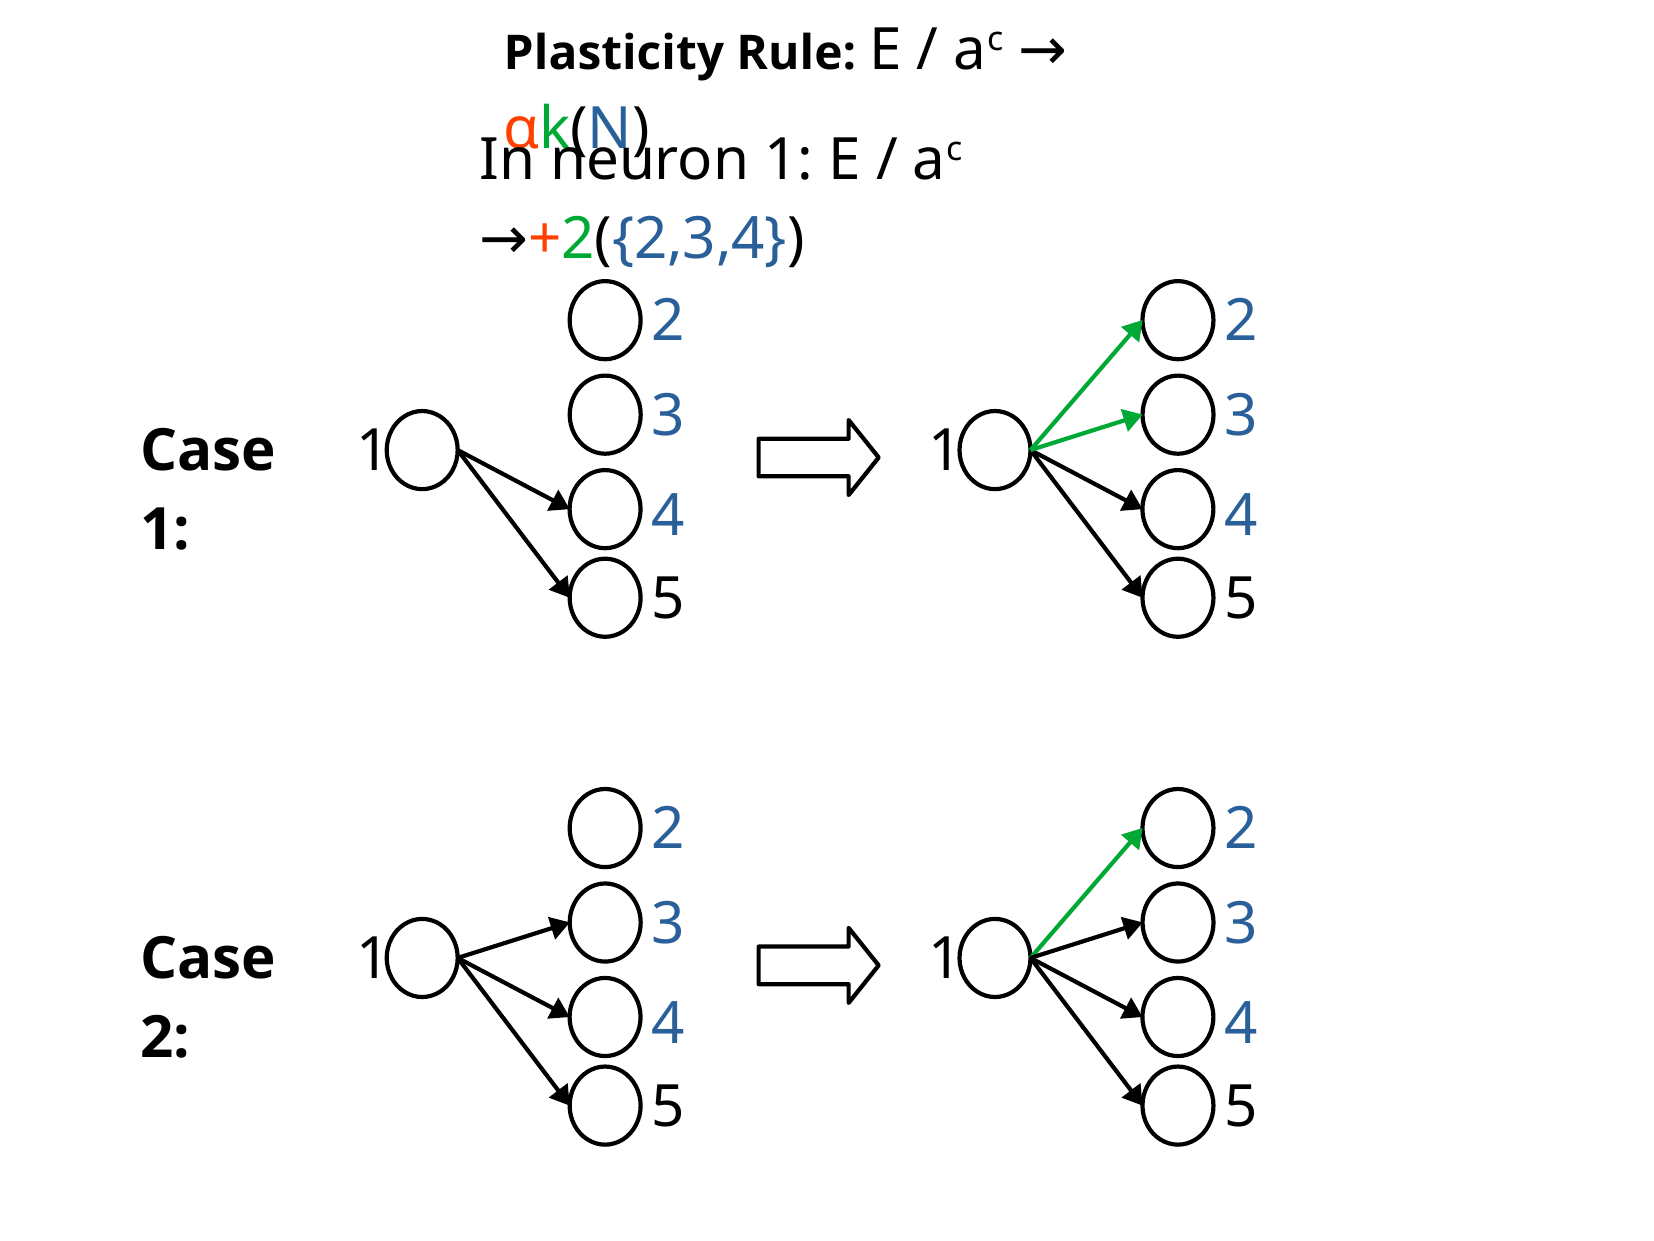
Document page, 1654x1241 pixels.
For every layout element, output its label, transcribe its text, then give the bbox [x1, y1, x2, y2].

text_box 4 [1209, 466, 1268, 548]
text_box 5 [1209, 548, 1268, 641]
text_box 1 [341, 401, 400, 493]
text_box Case 2: [125, 908, 336, 1001]
text_box 2 [1209, 779, 1268, 871]
text_box Case 1: [125, 400, 336, 493]
text_box 4 [636, 466, 695, 548]
text_box 5 [636, 548, 695, 641]
text_box 5 [636, 1056, 695, 1149]
text_box 1 [914, 401, 972, 493]
text_box 3 [636, 873, 695, 966]
text_box 3 [1209, 873, 1268, 966]
text_box 2 [636, 779, 695, 871]
text_box 4 [1209, 974, 1268, 1056]
text_box In neuron 1: E / ac →+2({2,3,4}) [464, 109, 1215, 202]
text_box 4 [636, 974, 695, 1056]
text_box 1 [914, 909, 972, 1001]
text_box 3 [1209, 365, 1268, 458]
text_box 5 [1209, 1056, 1268, 1149]
text_box 2 [1209, 271, 1268, 363]
text_box 1 [341, 909, 400, 1001]
text_box 2 [636, 271, 695, 363]
text_box Plasticity Rule: E / ac → αk(N) [488, 0, 1156, 92]
text_box 3 [636, 365, 695, 458]
